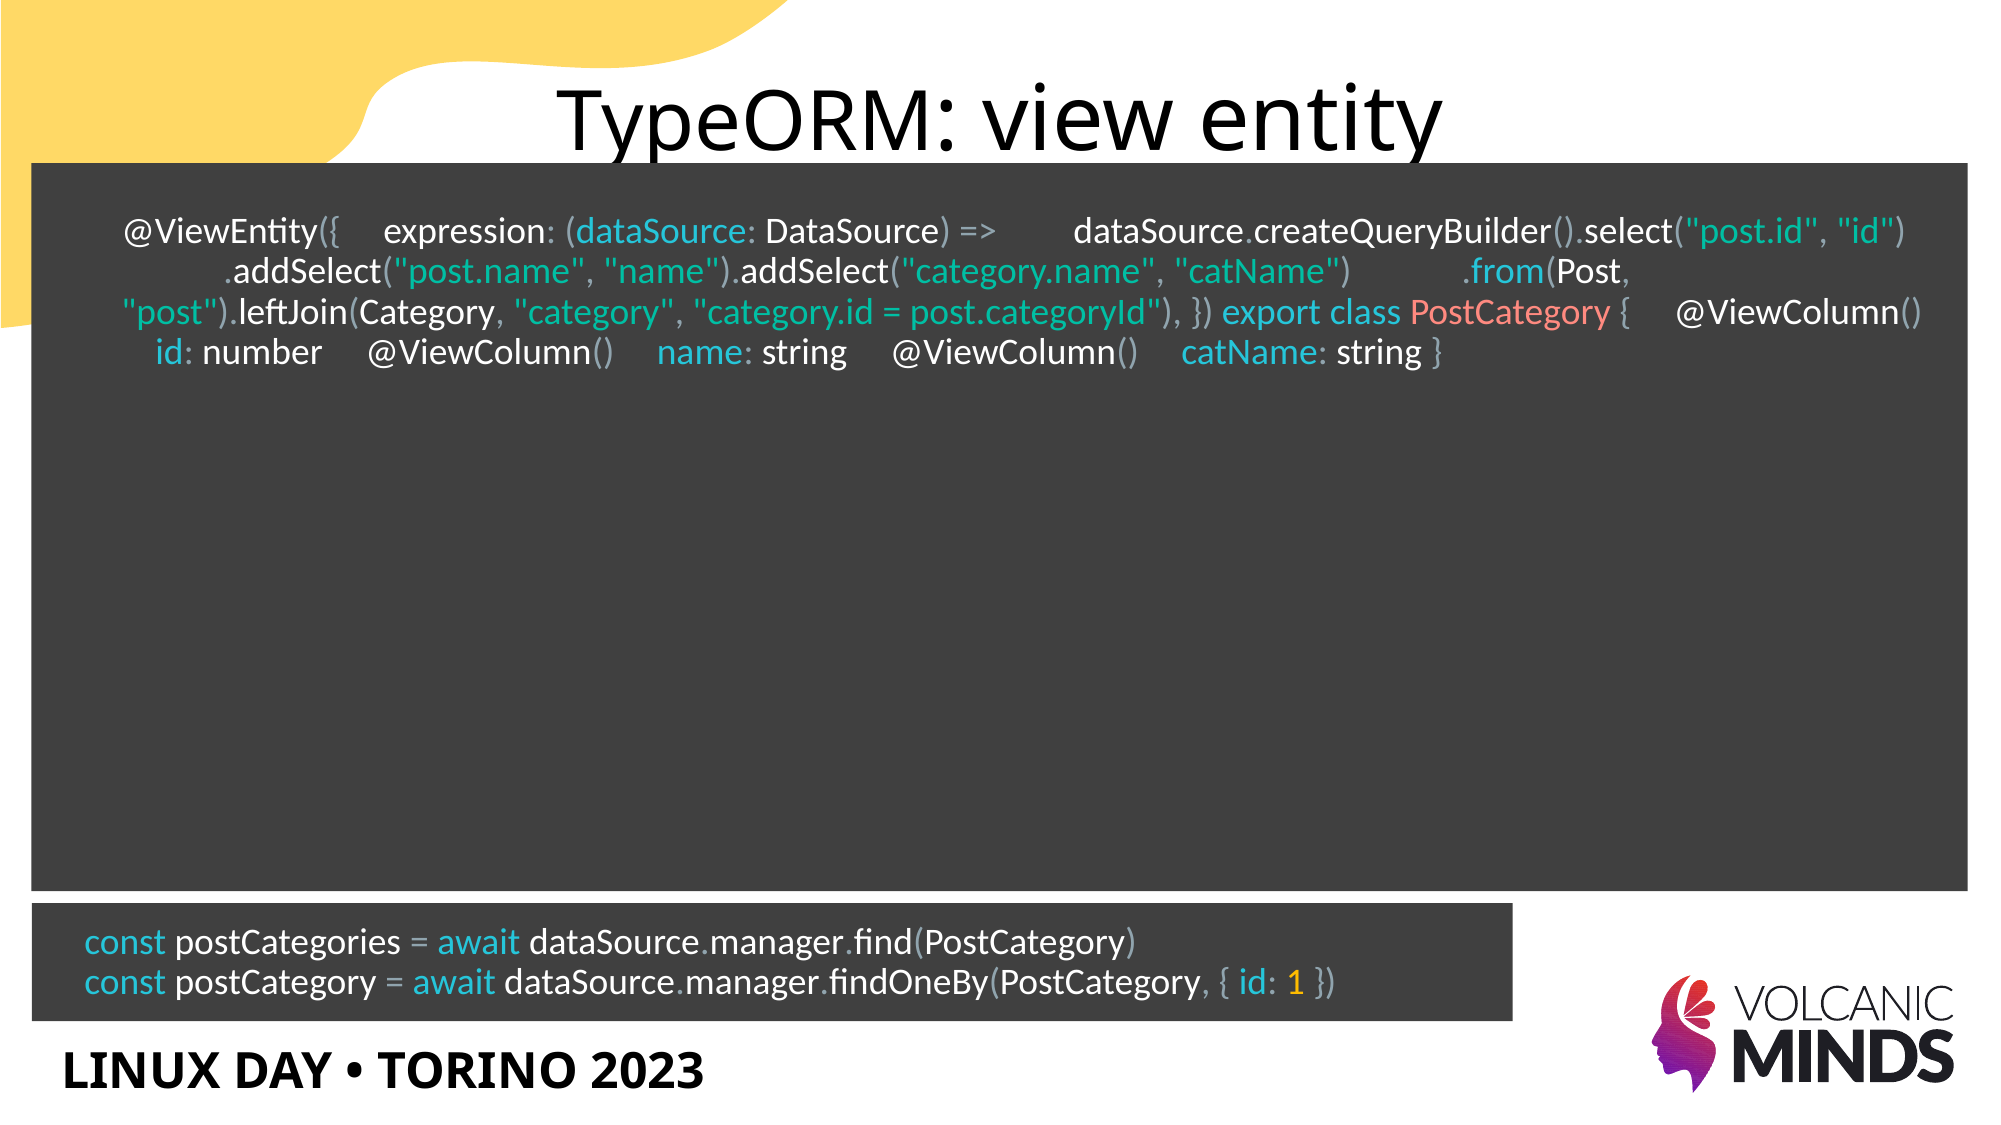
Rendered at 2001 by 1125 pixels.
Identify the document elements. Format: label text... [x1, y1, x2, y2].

picture [1651, 975, 1955, 1093]
text_box LINUX DAY • TORINO 2023 [46, 961, 1547, 1107]
text_box const postCategories = await dataSource.manager.find(PostCategory) const postCategory = await dataSource.manager.findOneBy(PostCategory, { id: 1 }) [31, 903, 1513, 1022]
picture [0, 0, 906, 631]
list @ViewEntity({ expression: (dataSource: DataSource) => dataSource.createQueryBuilder().select("post.id", "id") .addSelect("post.name", "name").addSelect("category.name", "catName") .from(Post, "post").leftJoin(Category, "category", "category.id = post.categoryId"), }) export class PostCategory { @ViewColumn() id: number @ViewColumn() name: string @ViewColumn() catName: string } [31, 163, 1968, 892]
title TypeORM: view entity [137, 20, 1863, 163]
